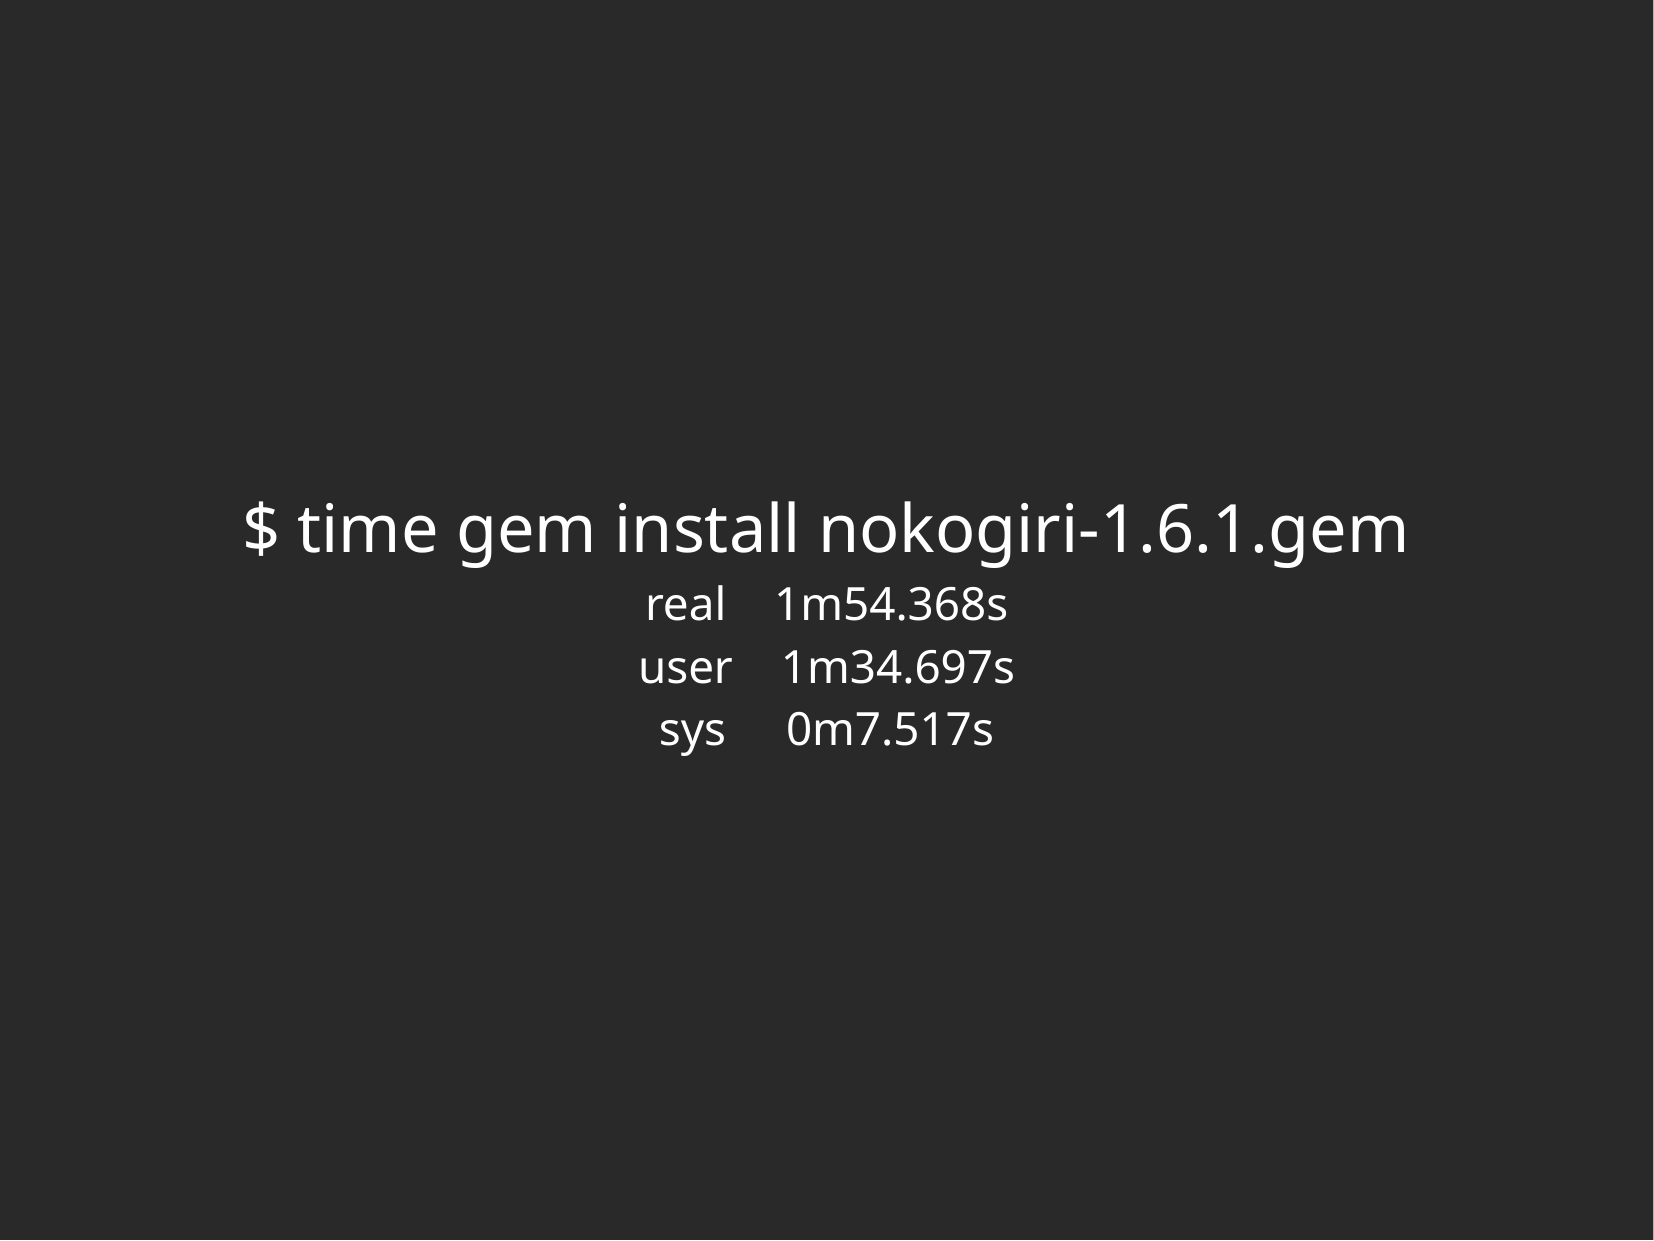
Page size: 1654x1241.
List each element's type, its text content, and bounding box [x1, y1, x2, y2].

subtitle $ time gem install nokogiri-1.6.1.gem real 1m54.368s user 1m34.697s sys 0m7.517s [82, 287, 1571, 953]
